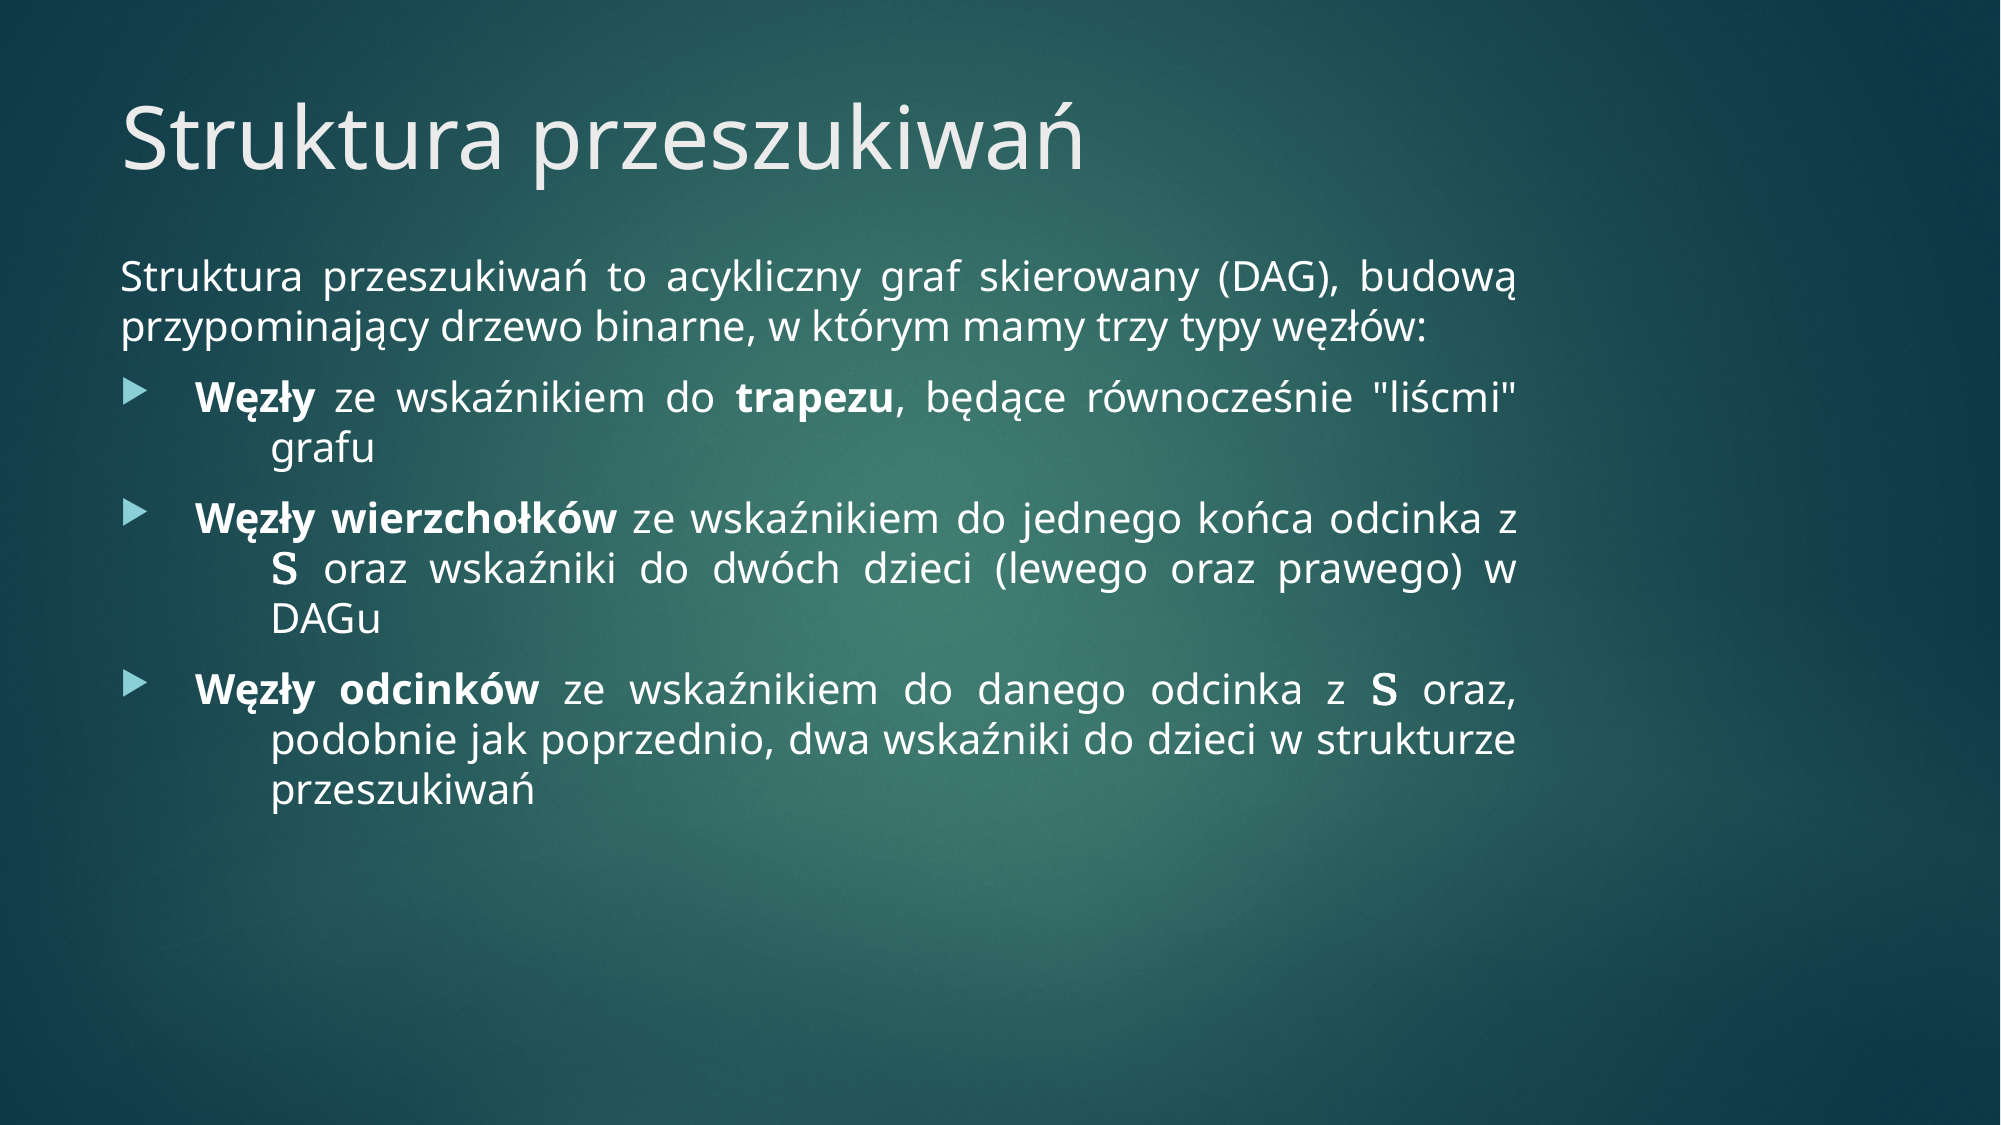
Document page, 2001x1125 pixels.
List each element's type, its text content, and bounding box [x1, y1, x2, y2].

list Struktura przeszukiwań to acykliczny graf skierowany (DAG), budową przypominający drzewo binarne, w którym mamy trzy typy węzłów: Węzły ze wskaźnikiem do trapezu, będące równocześnie "liścmi" grafu Węzły wierzchołków ze wskaźnikiem do jednego końca odcinka z S oraz wskaźniki do dwóch dzieci (lewego oraz prawego) w DAGu Węzły odcinków ze wskaźnikiem do danego odcinka z S oraz, podobnie jak poprzednio, dwa wskaźniki do dzieci w strukturze przeszukiwań [105, 242, 1534, 1050]
title Struktura przeszukiwań [106, 74, 1647, 217]
